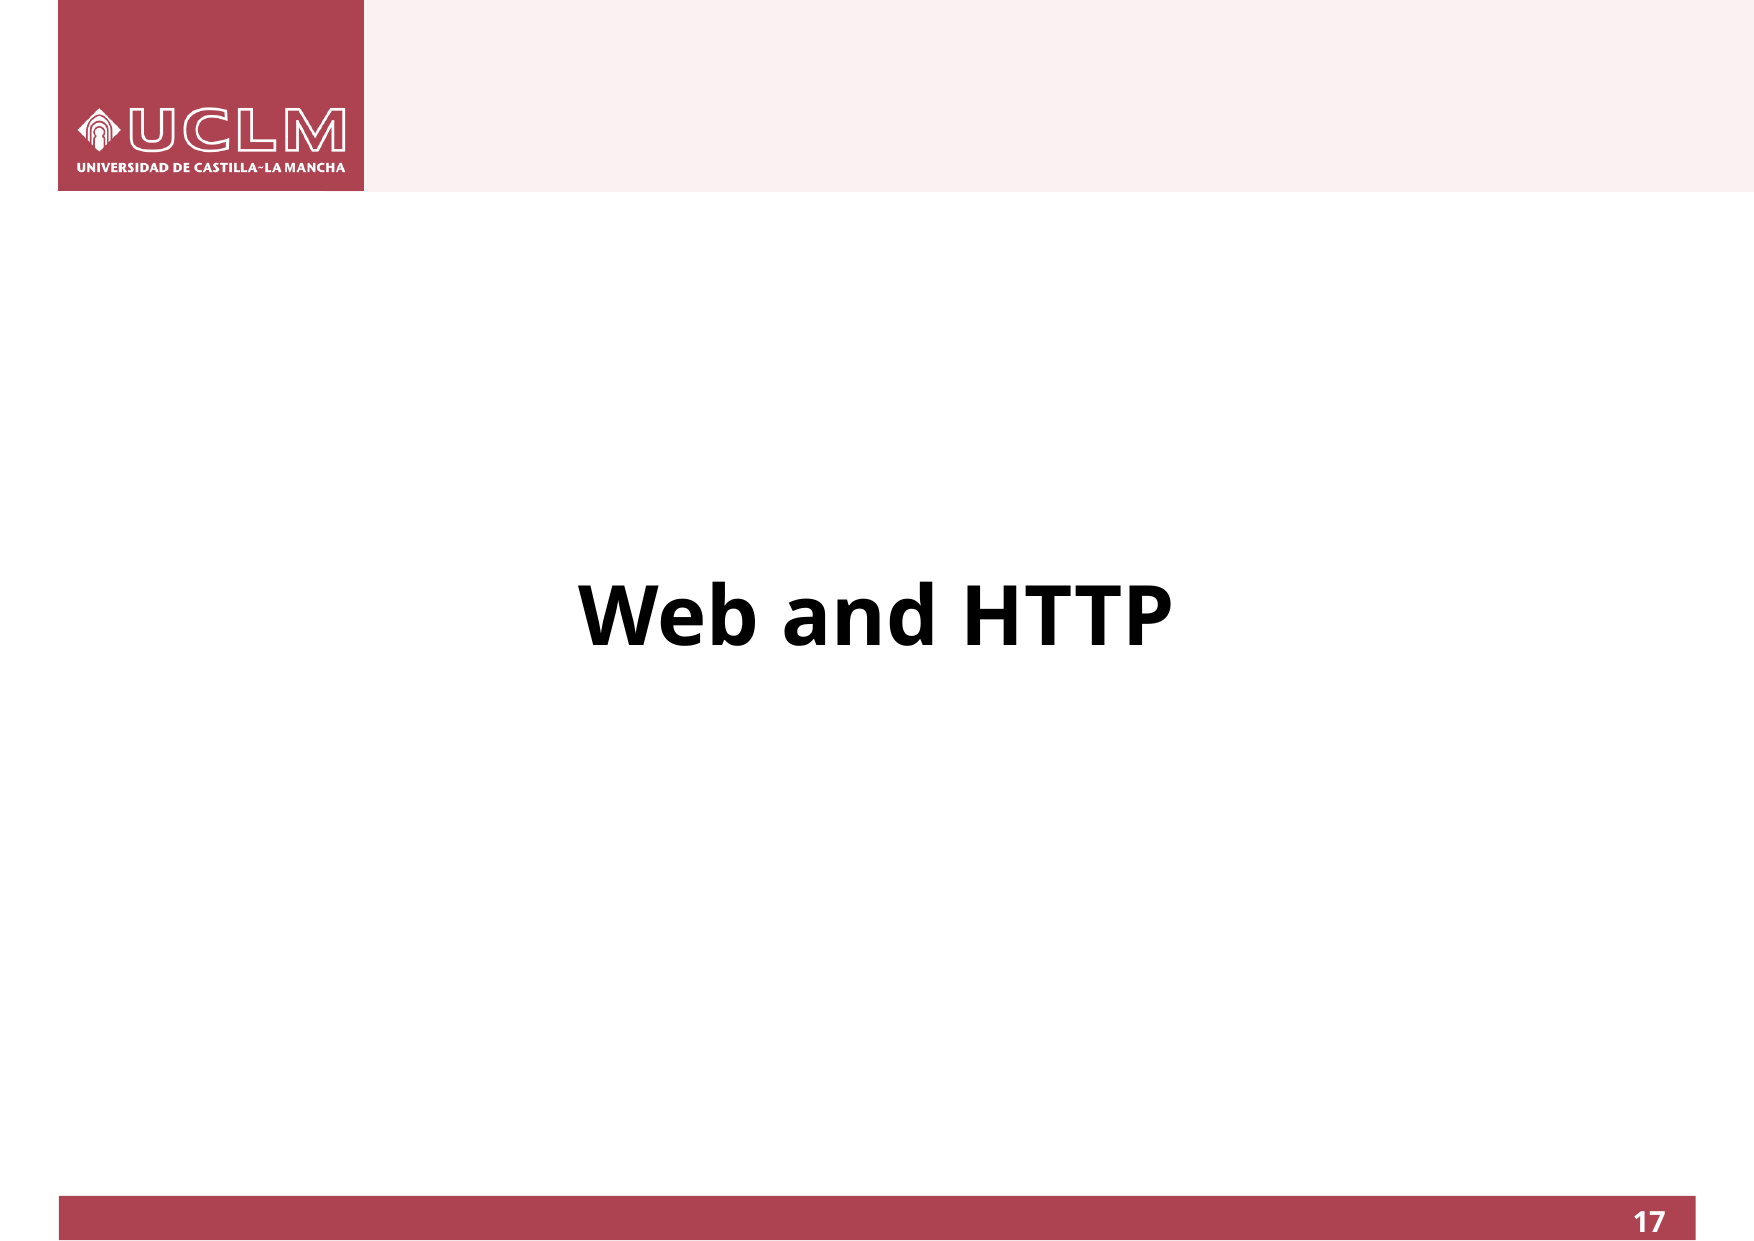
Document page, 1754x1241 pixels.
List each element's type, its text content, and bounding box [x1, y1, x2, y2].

picture [58, 0, 364, 191]
subtitle Web and HTTP [87, 254, 1667, 1074]
